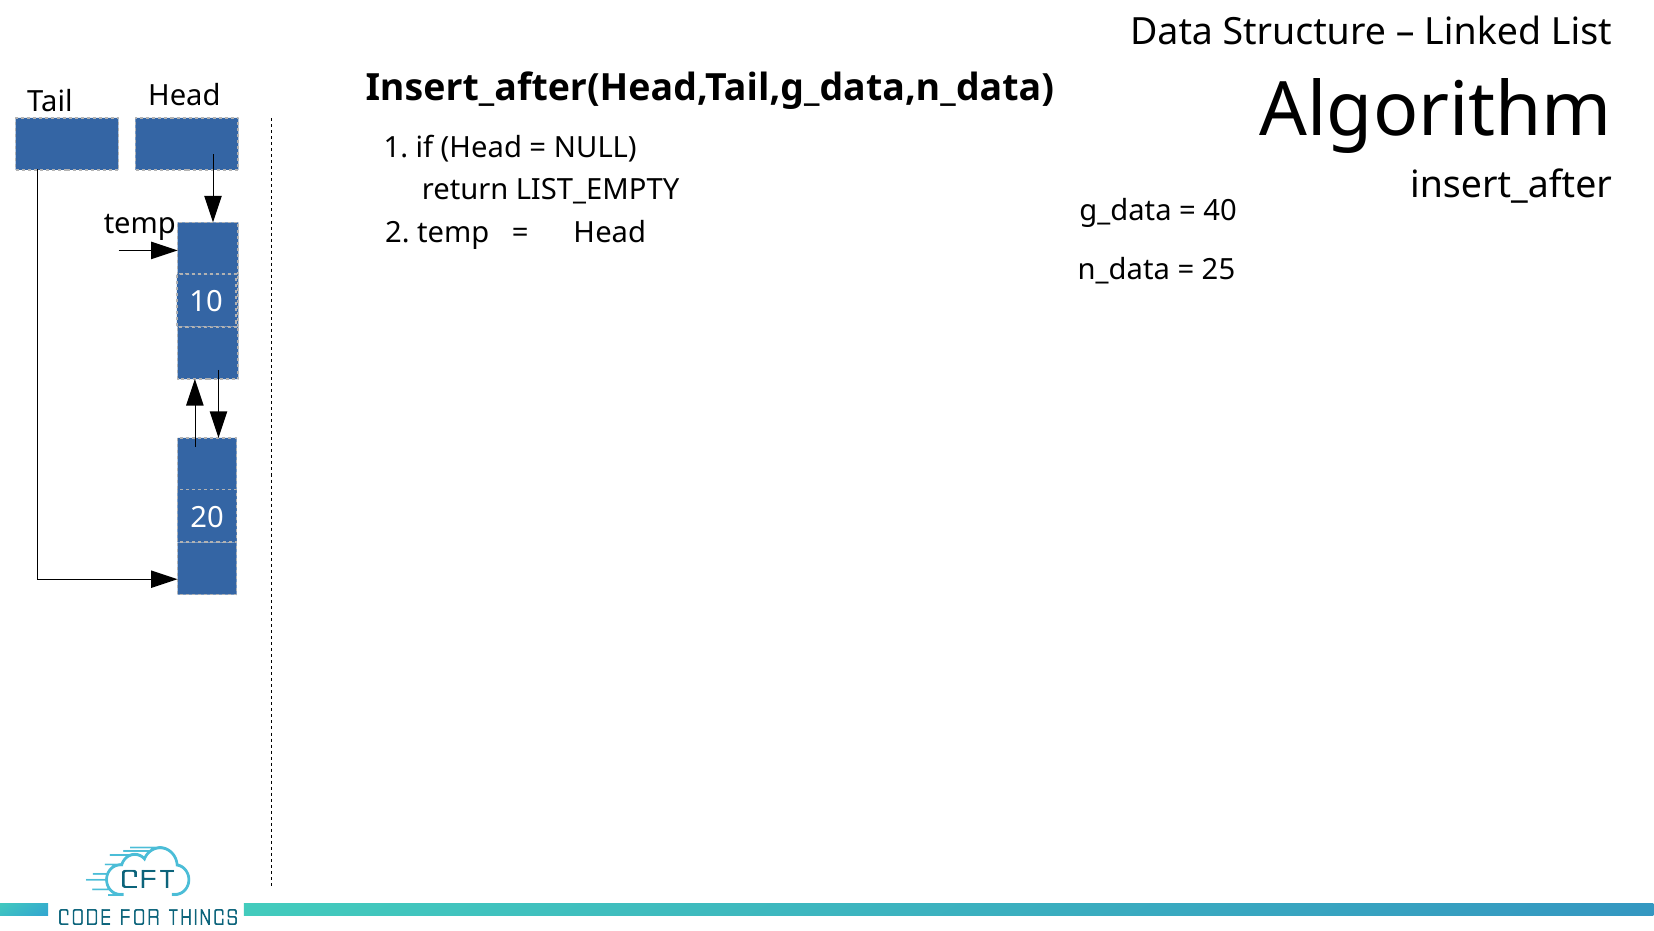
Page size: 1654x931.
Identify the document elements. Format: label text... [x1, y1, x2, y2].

text_box Insert_after(Head,Tail,g_data,n_data) [350, 53, 1193, 121]
picture [59, 846, 237, 925]
text_box [177, 437, 237, 489]
text_box n_data = 25 [1062, 241, 1335, 296]
text_box Tail [12, 72, 123, 128]
title Data Structure – Linked List Algorithm insert_after [1093, 0, 1613, 216]
text_box 10 [176, 274, 236, 327]
text_box g_data = 40 [1064, 182, 1323, 241]
text_box [177, 542, 237, 595]
text_box Head [133, 67, 245, 122]
text_box [15, 128, 119, 170]
text_box return LIST_EMPTY [407, 160, 782, 216]
text_box temp [88, 195, 196, 250]
text_box 20 [177, 489, 237, 542]
text_box [135, 122, 239, 170]
text_box [177, 222, 239, 380]
text_box 2. temp = Head [370, 203, 749, 259]
text_box 1. if (Head = NULL) [353, 121, 835, 174]
